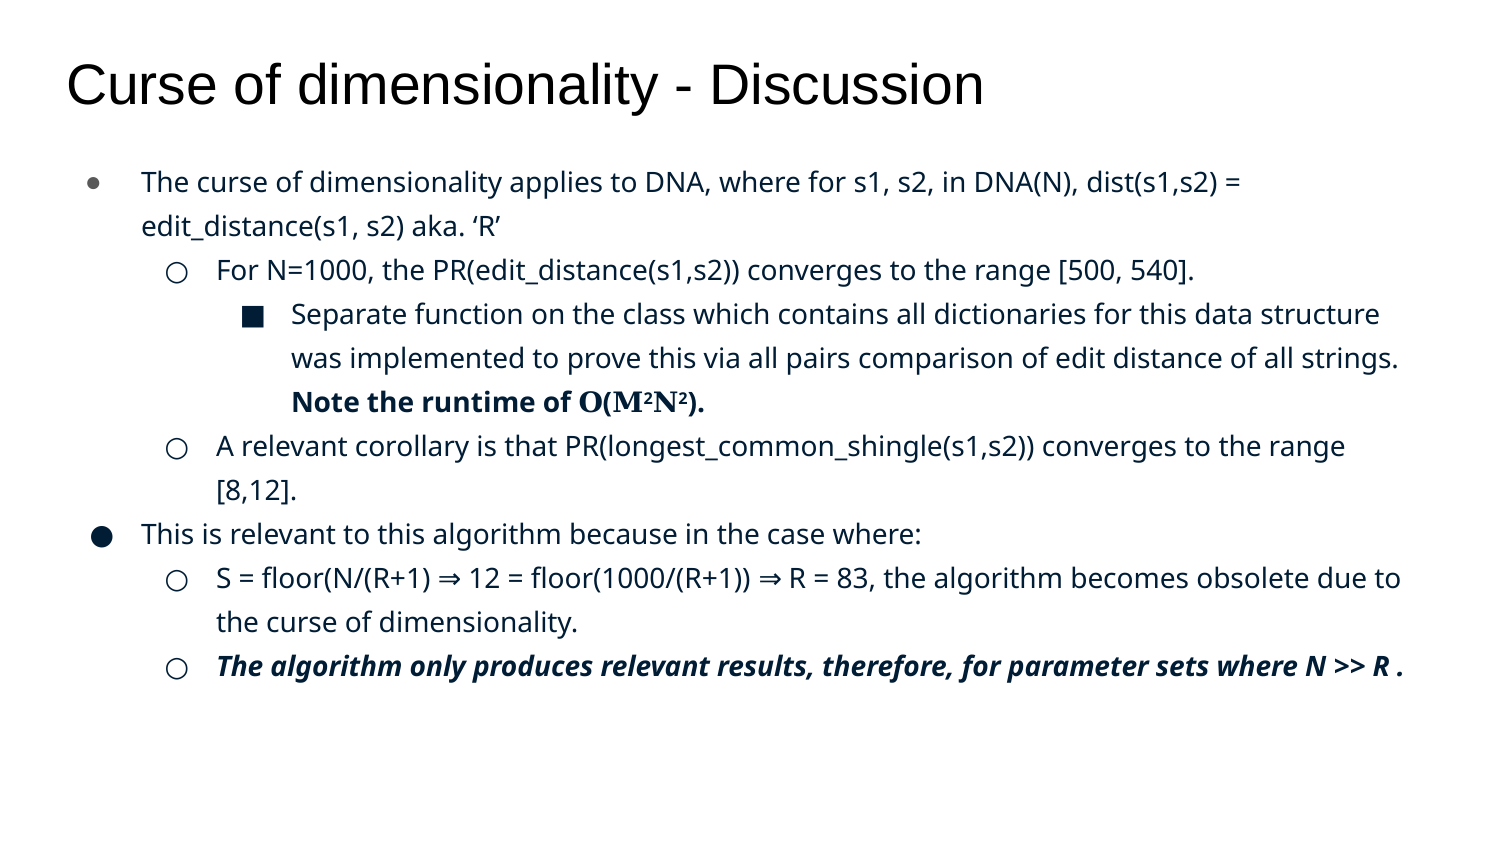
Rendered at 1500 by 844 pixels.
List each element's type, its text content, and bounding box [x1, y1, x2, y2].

list The curse of dimensionality applies to DNA, where for s1, s2, in DNA(N), dist(s1,s2) = edit_distance(s1, s2) aka. ‘R’ For N=1000, the PR(edit_distance(s1,s2)) converges to the range [500, 540]. Separate function on the class which contains all dictionaries for this data structure was implemented to prove this via all pairs comparison of edit distance of all strings. Note the runtime of 𝐎(𝐌2𝐍2). A relevant corollary is that PR(longest_common_shingle(s1,s2)) converges to the range [8,12]. This is relevant to this algorithm because in the case where: S = floor(N/(R+1) ⇒ 12 = floor(1000/(R+1)) ⇒ R = 83, the algorithm becomes obsolete due to the curse of dimensionality. The algorithm only produces relevant results, therefore, for parameter sets where N >> R . [51, 141, 1449, 750]
title Curse of dimensionality - Discussion [51, 38, 1449, 133]
